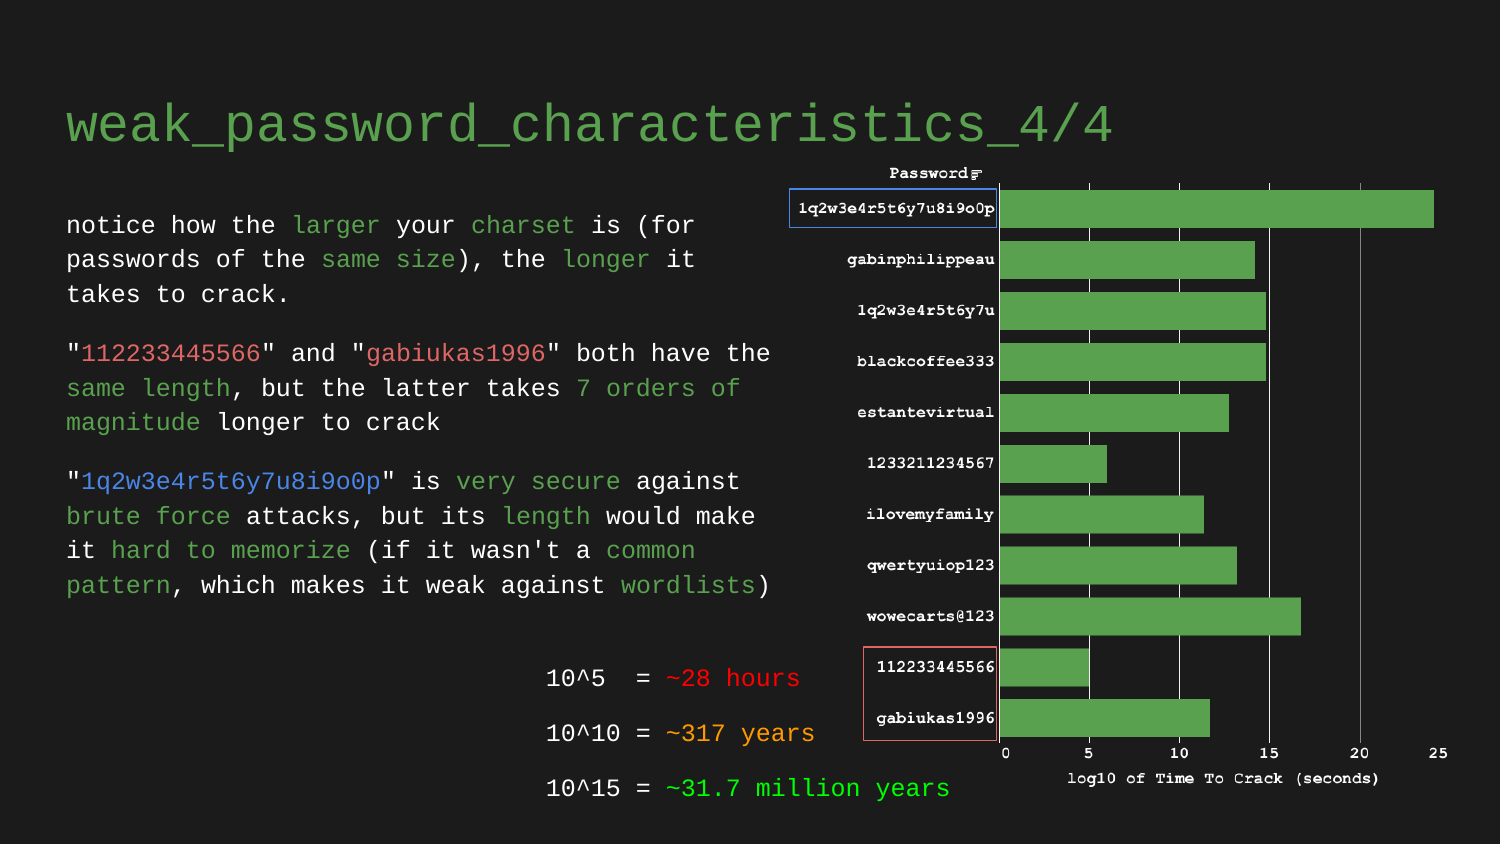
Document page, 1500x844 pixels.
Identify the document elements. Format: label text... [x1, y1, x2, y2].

list notice how the larger your charset is (for passwords of the same size), the longer it takes to crack. "112233445566" and "gabiukas1996" both have the same length, but the latter takes 7 orders of magnitude longer to crack "1q2w3e4r5t6y7u8i9o0p" is very secure against brute force attacks, but its length would make it hard to memorize (if it wasn't a common pattern, which makes it weak against wordlists) [51, 189, 789, 750]
picture [789, 166, 1449, 794]
title weak_password_characteristics_4/4 [51, 72, 1449, 167]
picture [790, 190, 996, 227]
picture [970, 648, 996, 740]
list 10^5 = ~28 hours 10^10 = ~317 years 10^15 = ~31.7 million years [530, 646, 970, 844]
